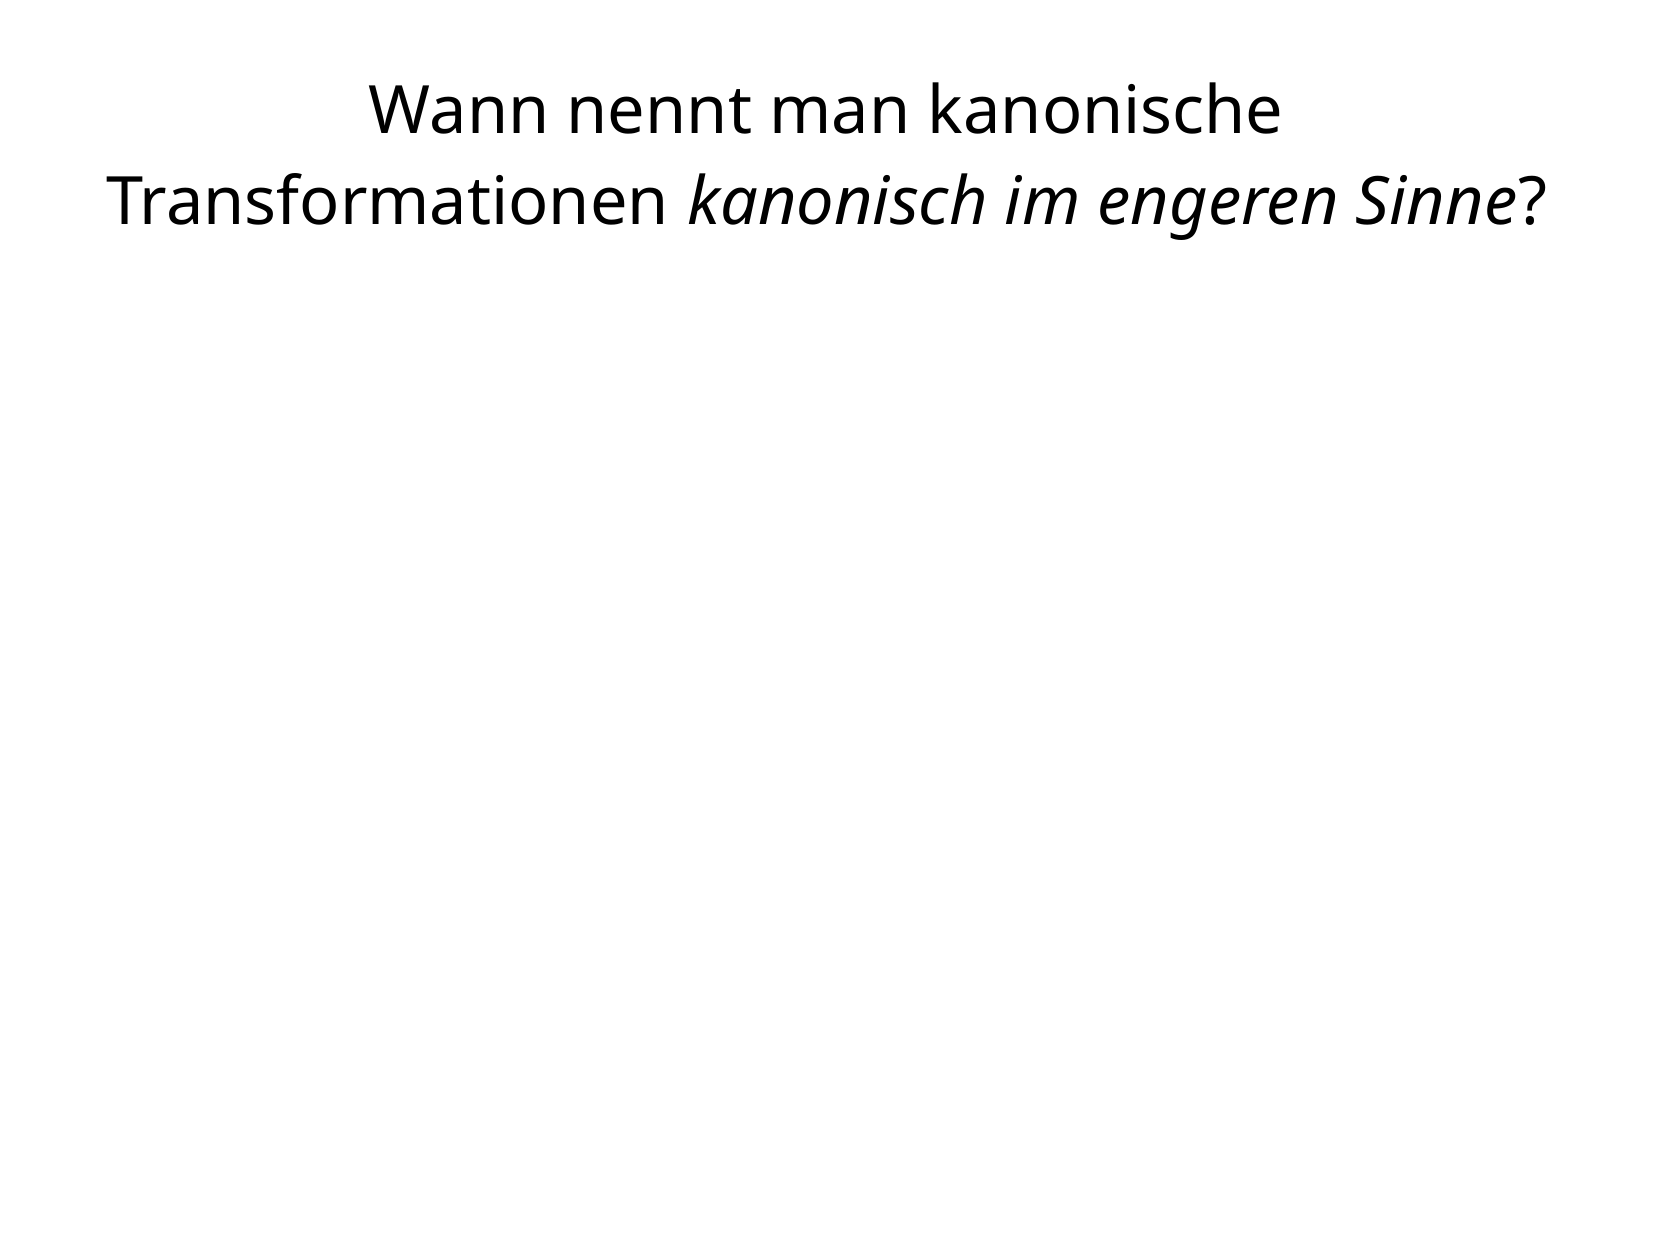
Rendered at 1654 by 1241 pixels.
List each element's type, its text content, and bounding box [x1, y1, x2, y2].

title Wann nennt man kanonische Transformationen kanonisch im engeren Sinne? [82, 49, 1571, 257]
